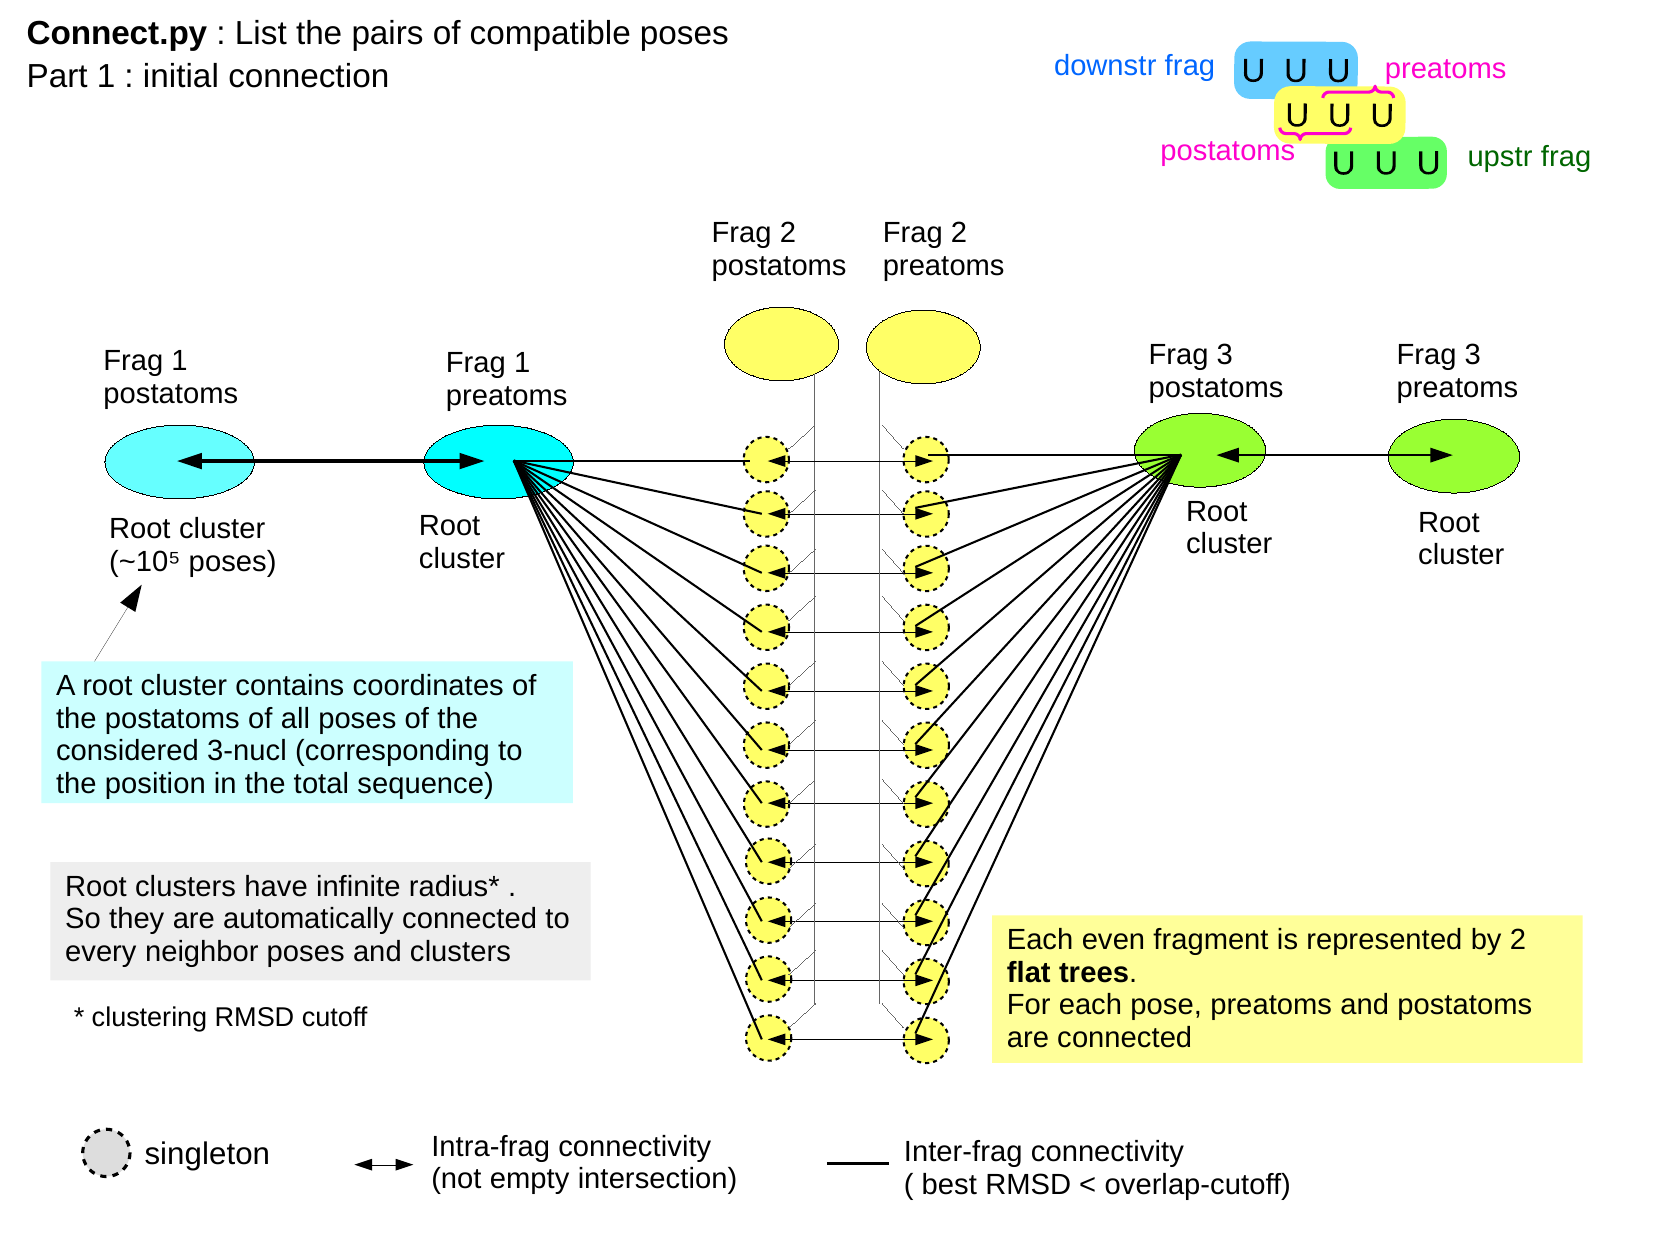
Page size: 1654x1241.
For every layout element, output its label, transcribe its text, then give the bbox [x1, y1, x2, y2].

text_box [903, 491, 944, 514]
text_box Frag 1 preatoms [431, 338, 585, 420]
text_box [903, 900, 922, 921]
text_box Root cluster [1171, 487, 1288, 568]
text_box [423, 425, 574, 499]
text_box Root cluster (~10⁵ poses) [94, 504, 292, 585]
text_box [935, 861, 949, 885]
text_box [743, 722, 790, 768]
text_box [903, 841, 923, 862]
text_box [533, 471, 560, 487]
text_box [104, 425, 255, 499]
text_box [743, 436, 789, 483]
text_box [746, 956, 792, 1002]
text_box [724, 307, 839, 381]
text_box [903, 503, 949, 537]
text_box U U U [1273, 86, 1406, 144]
text_box Frag 2 postatoms [696, 209, 862, 290]
text_box [531, 466, 570, 481]
text_box [940, 809, 949, 823]
text_box [903, 436, 949, 483]
text_box Root cluster [404, 501, 521, 583]
text_box postatoms [1145, 126, 1323, 178]
text_box [903, 545, 943, 573]
text_box [903, 781, 949, 827]
text_box [1139, 460, 1163, 469]
text_box [904, 556, 949, 592]
text_box [743, 604, 790, 650]
text_box [1146, 465, 1161, 474]
text_box [743, 545, 789, 592]
text_box Frag 2 preatoms [868, 209, 1033, 290]
text_box Each even fragment is represented by 2 flat trees. For each pose, preatoms and postatoms are connected [992, 915, 1583, 1063]
text_box U U U [1252, 41, 1358, 100]
text_box A root cluster contains coordinates of the postatoms of all poses of the considered 3-nucl (corresponding to the position in the total sequence) [41, 661, 573, 804]
text_box Root cluster [1403, 498, 1520, 579]
text_box Inter-frag connectivity ( best RMSD < overlap-cutoff) [889, 1127, 1489, 1209]
text_box [903, 781, 925, 803]
text_box [903, 959, 921, 980]
text_box [931, 970, 949, 1004]
text_box [866, 310, 981, 384]
text_box Frag 1 postatoms [88, 336, 254, 417]
text_box * clustering RMSD cutoff [59, 994, 461, 1075]
text_box [903, 604, 939, 632]
text_box downstr frag [1039, 41, 1252, 122]
text_box [903, 899, 946, 946]
text_box [743, 781, 790, 827]
text_box [903, 722, 932, 750]
text_box Root clusters have infinite radius* . So they are automatically connected to every neighbor poses and clusters [50, 862, 591, 981]
text_box [745, 838, 792, 884]
text_box Frag 3 preatoms [1381, 330, 1536, 412]
text_box [1135, 456, 1164, 462]
text_box [536, 478, 551, 490]
text_box [904, 611, 949, 651]
text_box [746, 1015, 792, 1061]
text_box Connect.py : List the pairs of compatible poses Part 1 : initial connection [11, 7, 886, 107]
text_box [1388, 419, 1520, 494]
text_box [903, 663, 935, 691]
text_box [743, 663, 790, 709]
text_box [904, 667, 949, 709]
text_box upstr frag [1452, 132, 1630, 184]
text_box [530, 462, 574, 471]
text_box [903, 1018, 920, 1039]
text_box [745, 897, 792, 943]
text_box [1134, 413, 1266, 487]
text_box [904, 724, 949, 768]
text_box [537, 485, 544, 492]
text_box [743, 491, 789, 537]
text_box [933, 915, 949, 945]
text_box preatoms [1370, 44, 1522, 93]
text_box U U U [1325, 136, 1447, 189]
text_box [82, 1129, 130, 1177]
text_box Intra-frag connectivity (not empty intersection) [416, 1122, 753, 1203]
text_box [903, 841, 948, 887]
text_box singleton [129, 1129, 319, 1179]
text_box Frag 3 postatoms [1133, 330, 1300, 412]
text_box [903, 958, 944, 1005]
text_box [903, 1017, 949, 1064]
